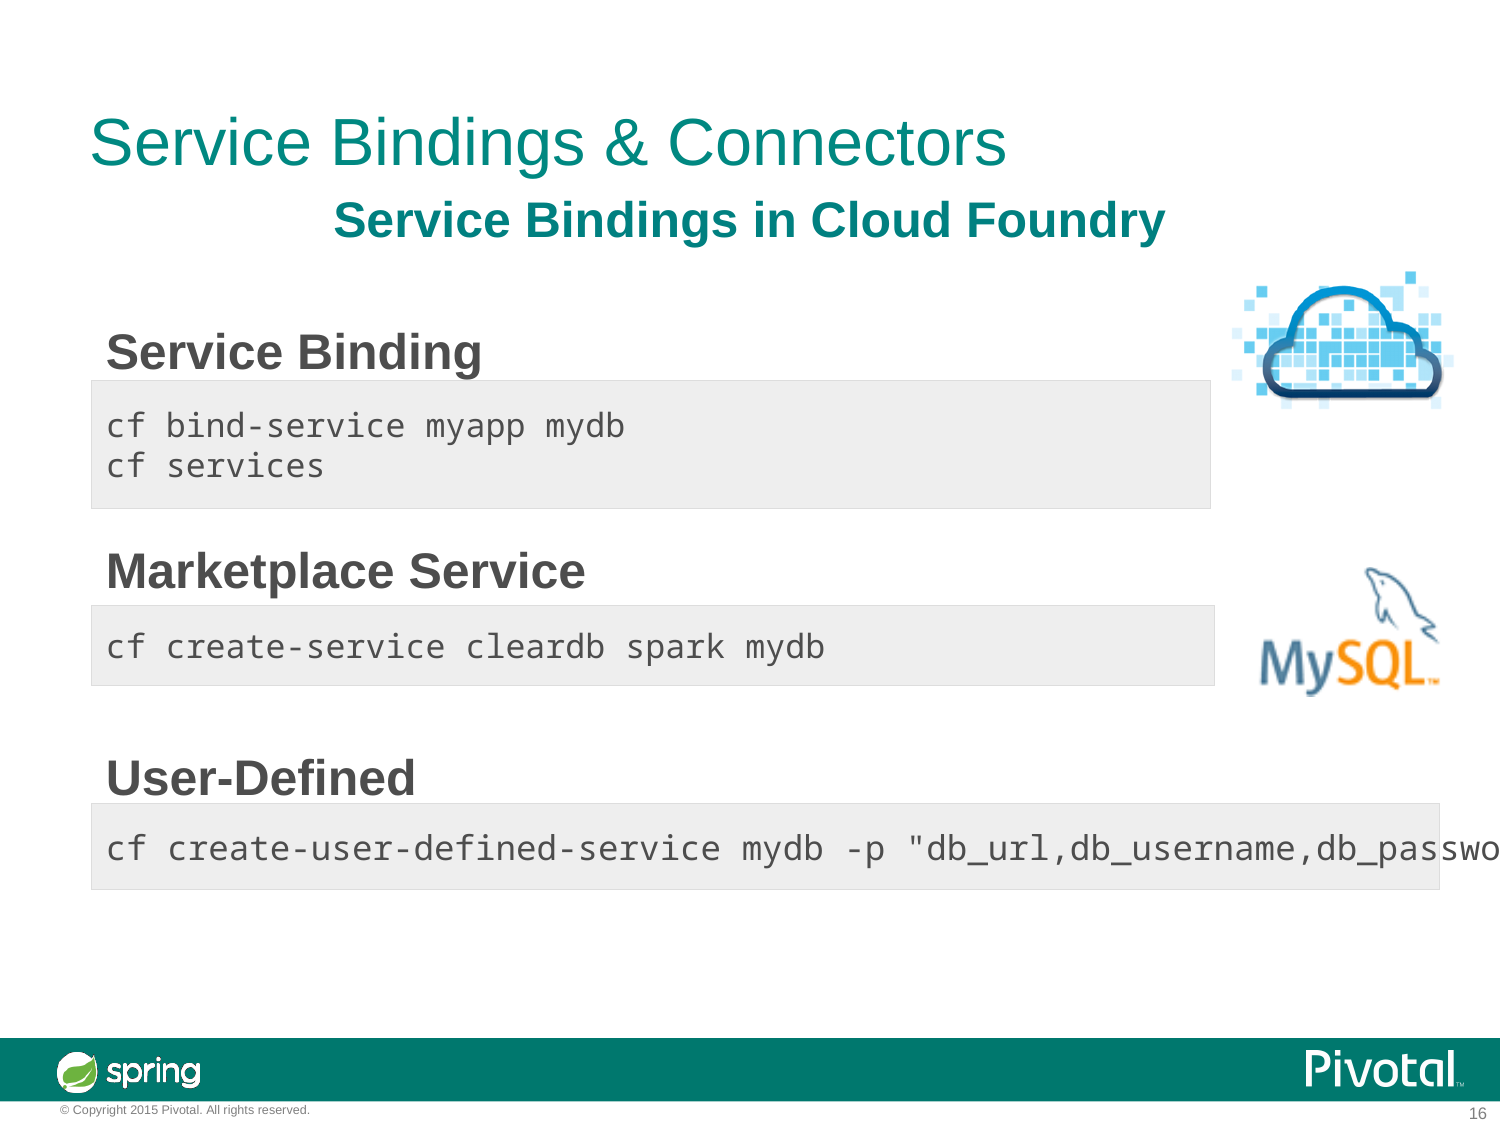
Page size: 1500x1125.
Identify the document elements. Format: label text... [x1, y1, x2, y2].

text_box User-Defined Services [91, 738, 612, 803]
text_box cf bind-service myapp mydb cf services [91, 380, 1211, 509]
title Service Bindings & Connectors [75, 37, 1425, 180]
picture [1221, 255, 1468, 418]
text_box Service Binding [91, 311, 1286, 387]
picture [1306, 1050, 1464, 1087]
text_box Service Bindings in Cloud Foundry [0, 180, 1500, 255]
picture [32, 1041, 210, 1103]
text_box cf create-user-defined-service mydb -p "db_url,db_username,db_password" [91, 803, 1440, 890]
picture [1232, 567, 1468, 697]
text_box Marketplace Service [91, 531, 1286, 607]
text_box cf create-service cleardb spark mydb [91, 605, 1215, 686]
